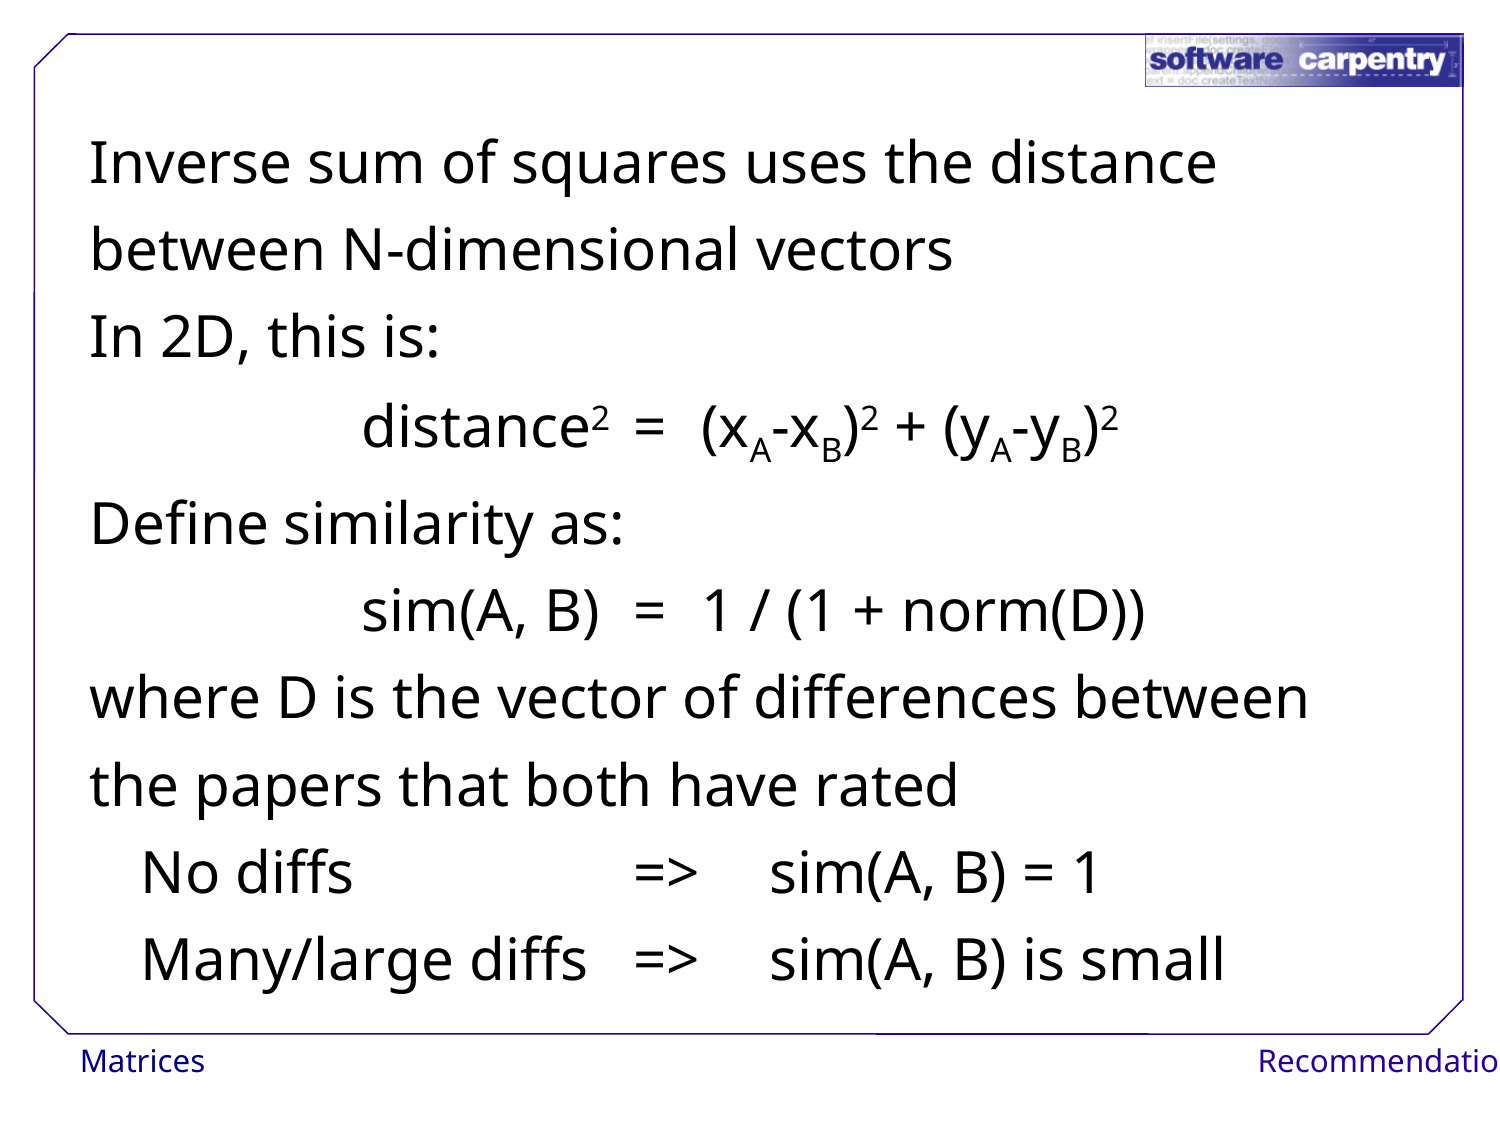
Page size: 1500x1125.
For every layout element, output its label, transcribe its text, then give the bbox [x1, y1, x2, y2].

picture [1145, 33, 1464, 87]
list Inverse sum of squares uses the distance between N-dimensional vectors In 2D, this is: distance2 = (xA-xB)2 + (yA-yB)2 Define similarity as: sim(A, B) = 1 / (1 + norm(D)) where D is the vector of differences between the papers that both have rated No diffs => sim(A, B) = 1 Many/large diffs => sim(A, B) is small [75, 99, 1426, 1003]
